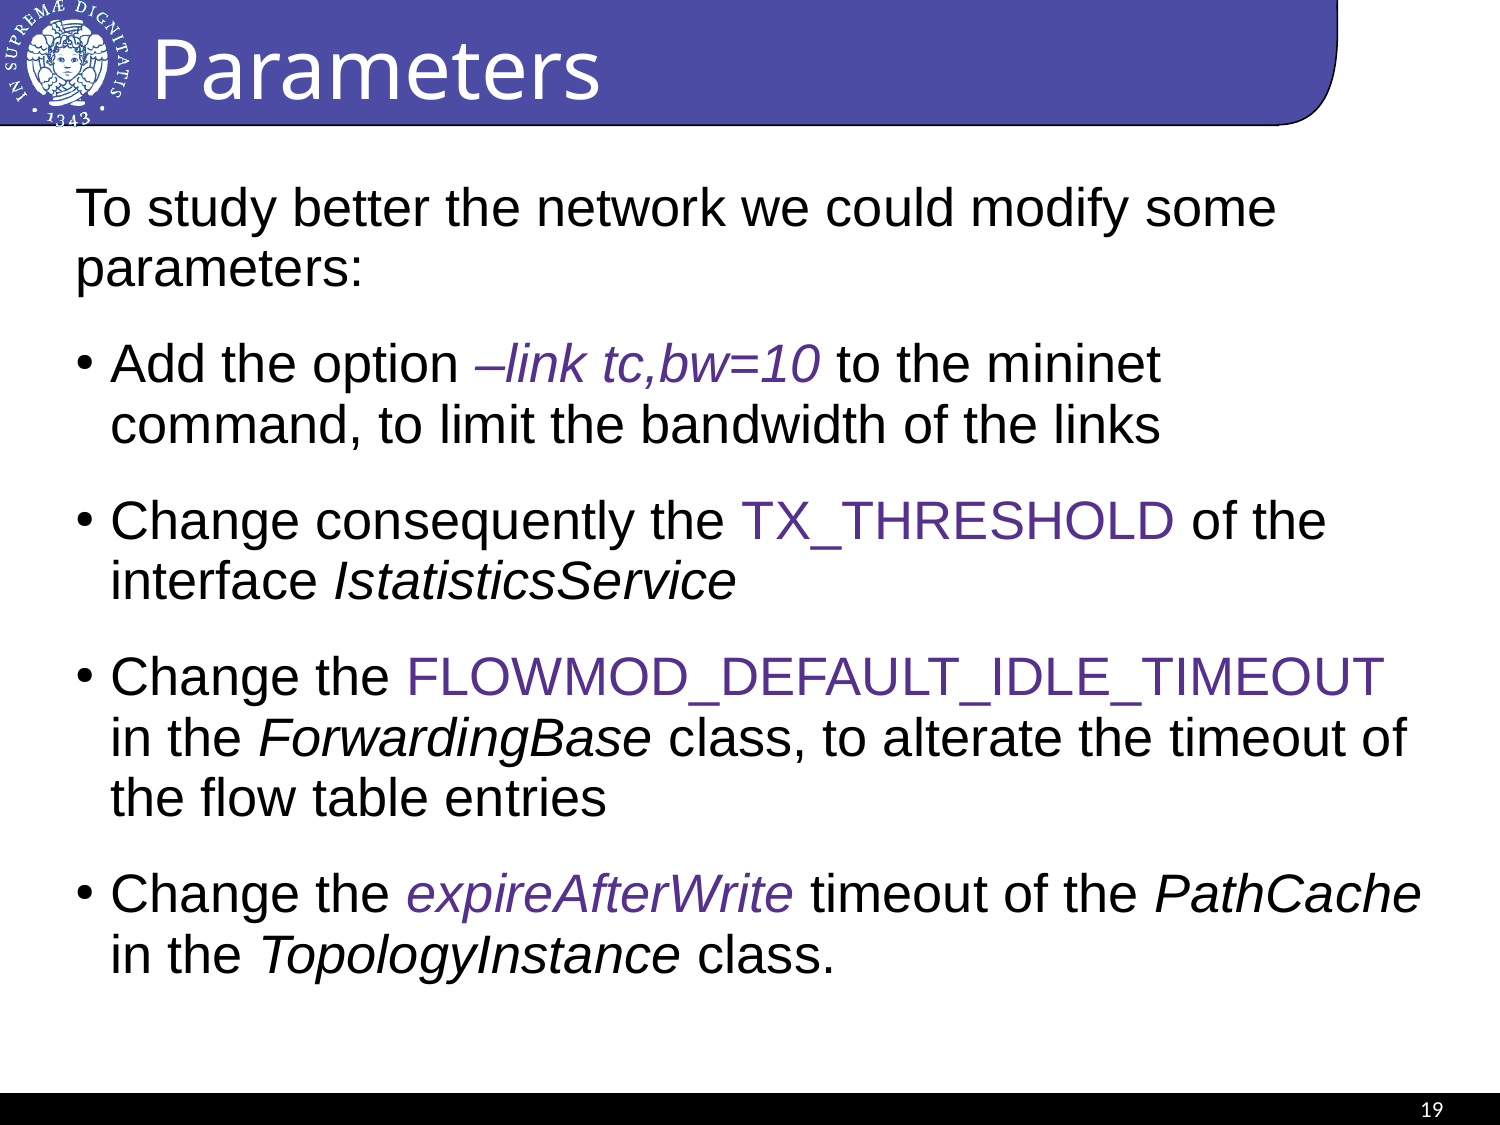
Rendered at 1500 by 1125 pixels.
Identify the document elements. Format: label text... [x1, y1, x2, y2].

text_box <numero> [2, 1086, 1500, 1125]
subtitle To study better the network we could modify some parameters: Add the option –link tc,bw=10 to the mininet command, to limit the bandwidth of the links Change consequently the TX_THRESHOLD of the interface IstatisticsService Change the FLOWMOD_DEFAULT_IDLE_TIMEOUT in the ForwardingBase class, to alterate the timeout of the flow table entries Change the expireAfterWrite timeout of the PathCache in the TopologyInstance class. [75, 177, 1425, 985]
picture [2, 0, 133, 130]
text_box Parameters [135, 7, 1341, 126]
